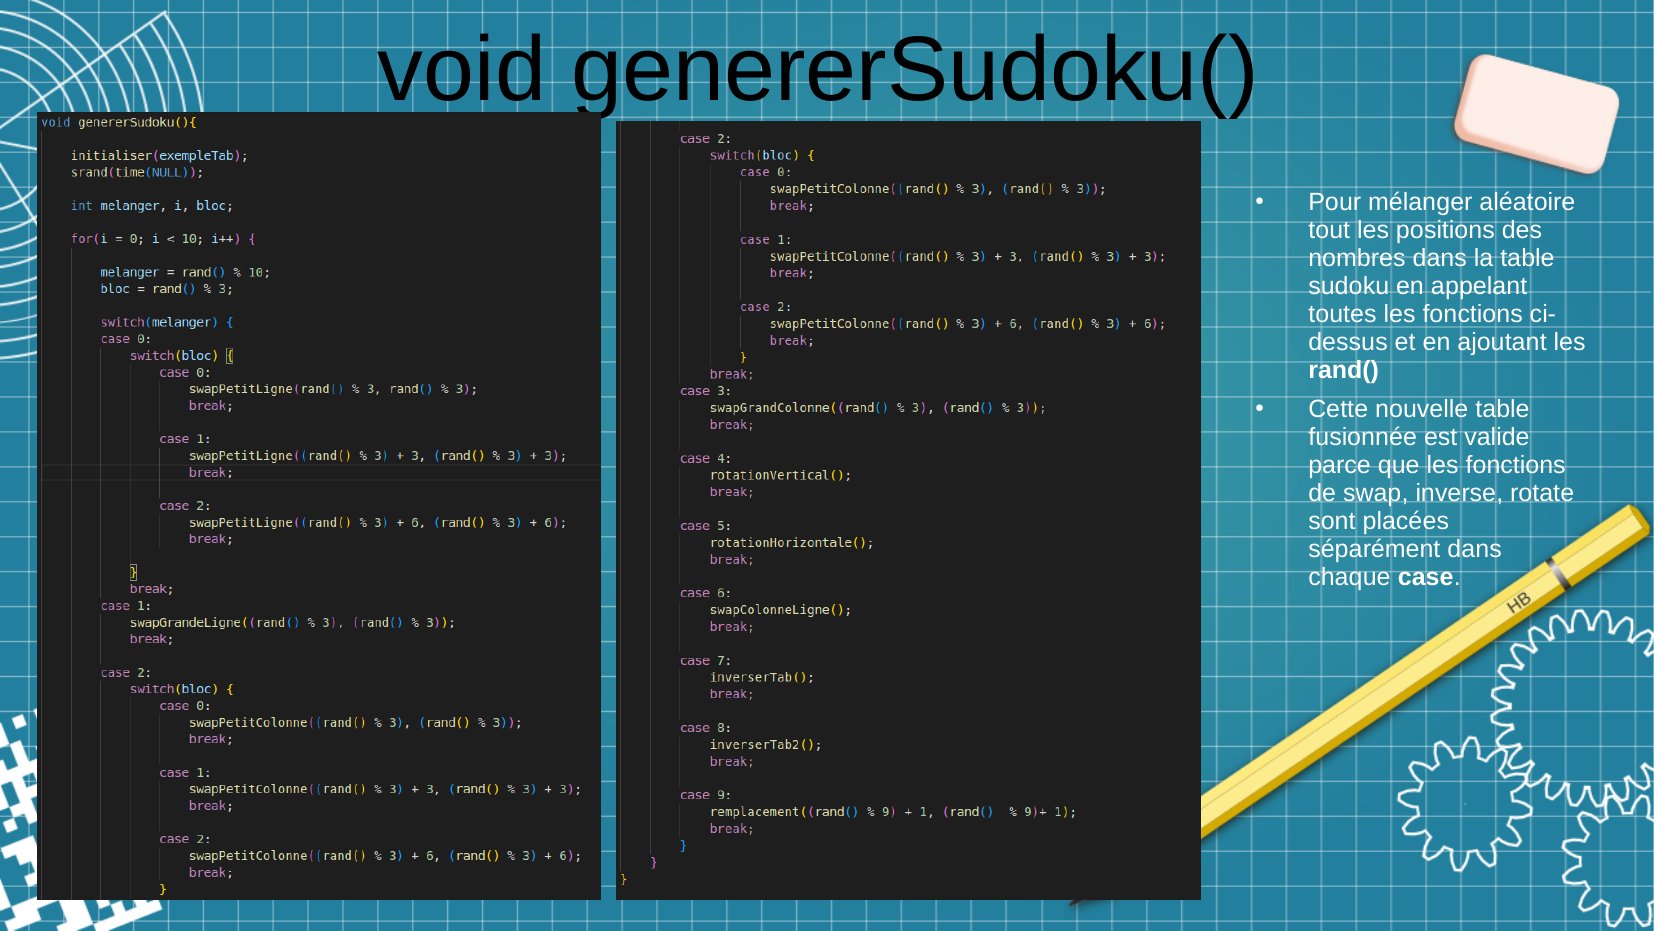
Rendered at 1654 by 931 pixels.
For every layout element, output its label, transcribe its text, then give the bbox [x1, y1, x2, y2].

list Pour mélanger aléatoire tout les positions des nombres dans la table sudoku en appelant toutes les fonctions ci-dessus et en ajoutant les rand() Cette nouvelle table fusionnée est valide parce que les fonctions de swap, inverse, rotate sont placées séparément dans chaque case. [1237, 187, 1589, 788]
title void genererSudoku() [75, 0, 1564, 176]
picture [0, 0, 1654, 931]
